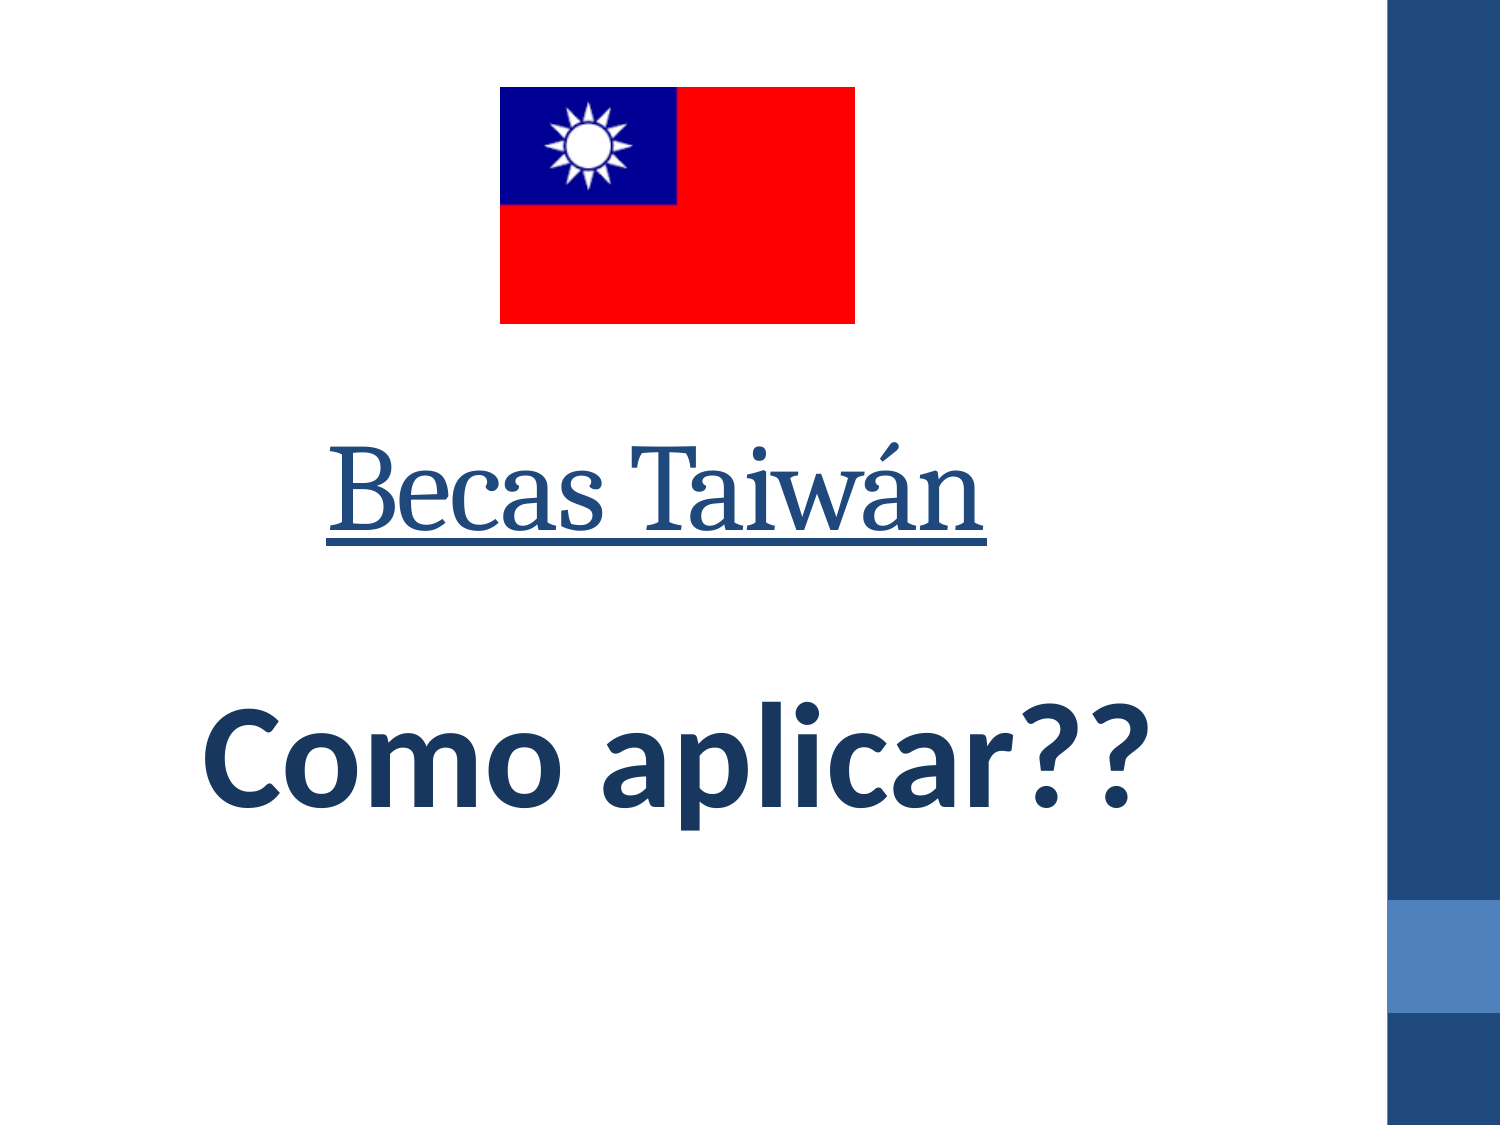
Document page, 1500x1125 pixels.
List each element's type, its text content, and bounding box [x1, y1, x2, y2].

title Becas Taiwán [0, 262, 1351, 563]
subtitle Como aplicar?? [187, 650, 1238, 951]
picture [500, 87, 855, 324]
